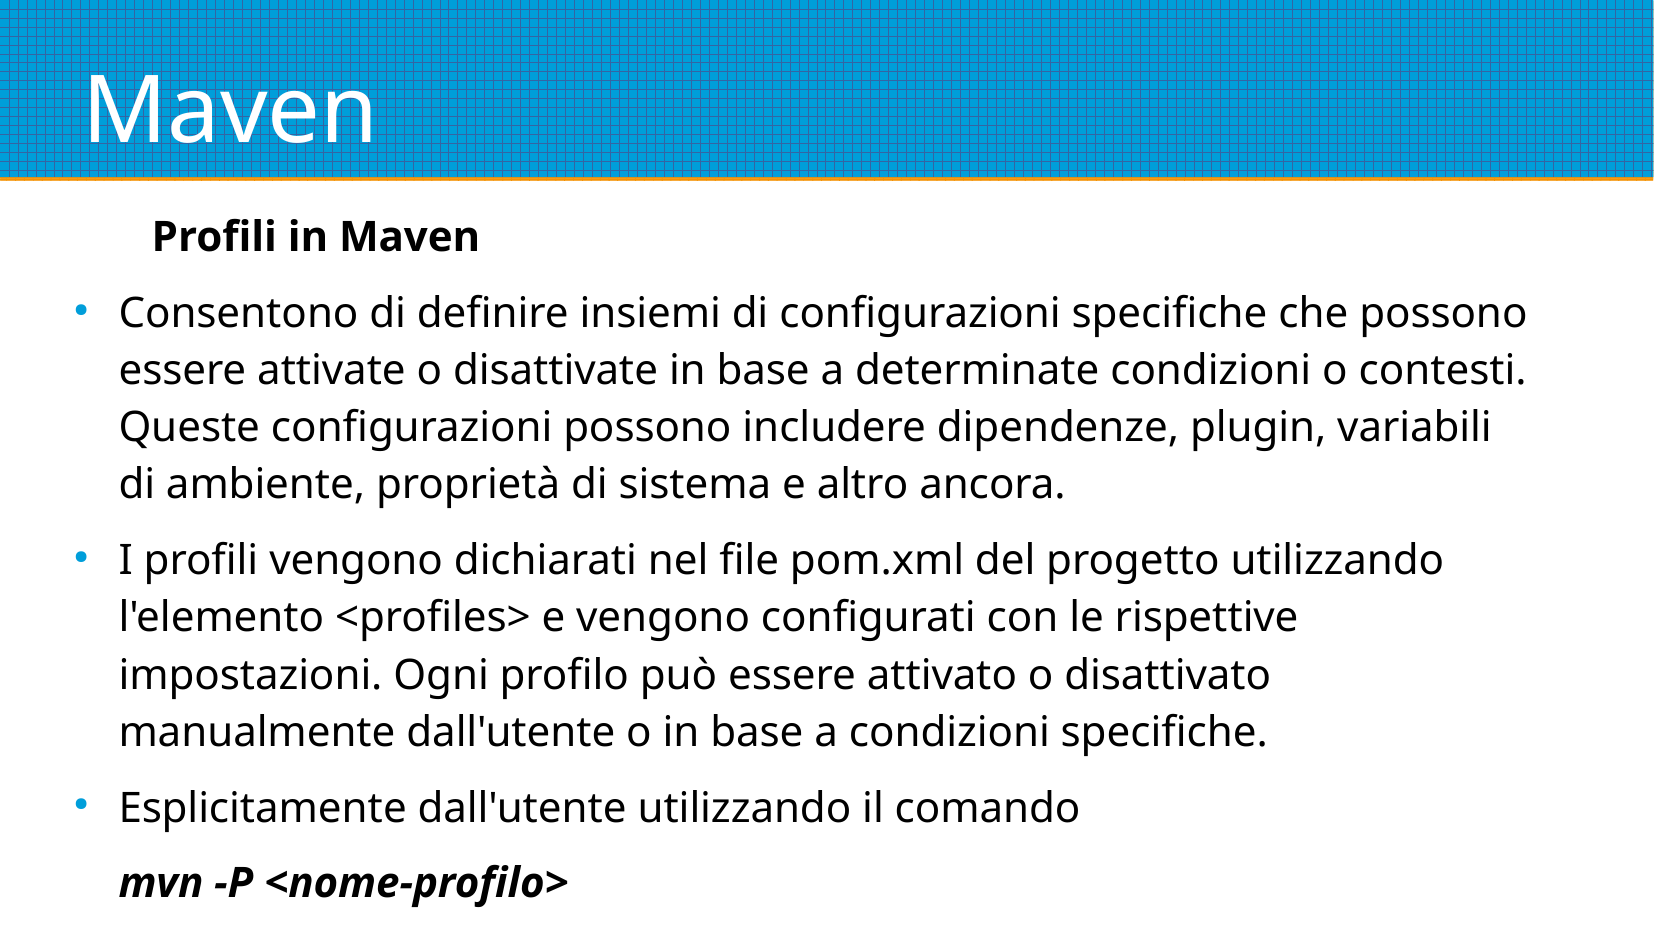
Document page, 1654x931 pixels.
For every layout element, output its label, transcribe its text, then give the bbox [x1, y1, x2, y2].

list Profili in Maven Consentono di definire insiemi di configurazioni specifiche che possono essere attivate o disattivate in base a determinate condizioni o contesti. Queste configurazioni possono includere dipendenze, plugin, variabili di ambiente, proprietà di sistema e altro ancora. I profili vengono dichiarati nel file pom.xml del progetto utilizzando l'elemento <profiles> e vengono configurati con le rispettive impostazioni. Ogni profilo può essere attivato o disattivato manualmente dall'utente o in base a condizioni specifiche. Esplicitamente dall'utente utilizzando il comando mvn -P <nome-profilo> [59, 206, 1540, 916]
title Maven [82, 14, 1571, 171]
